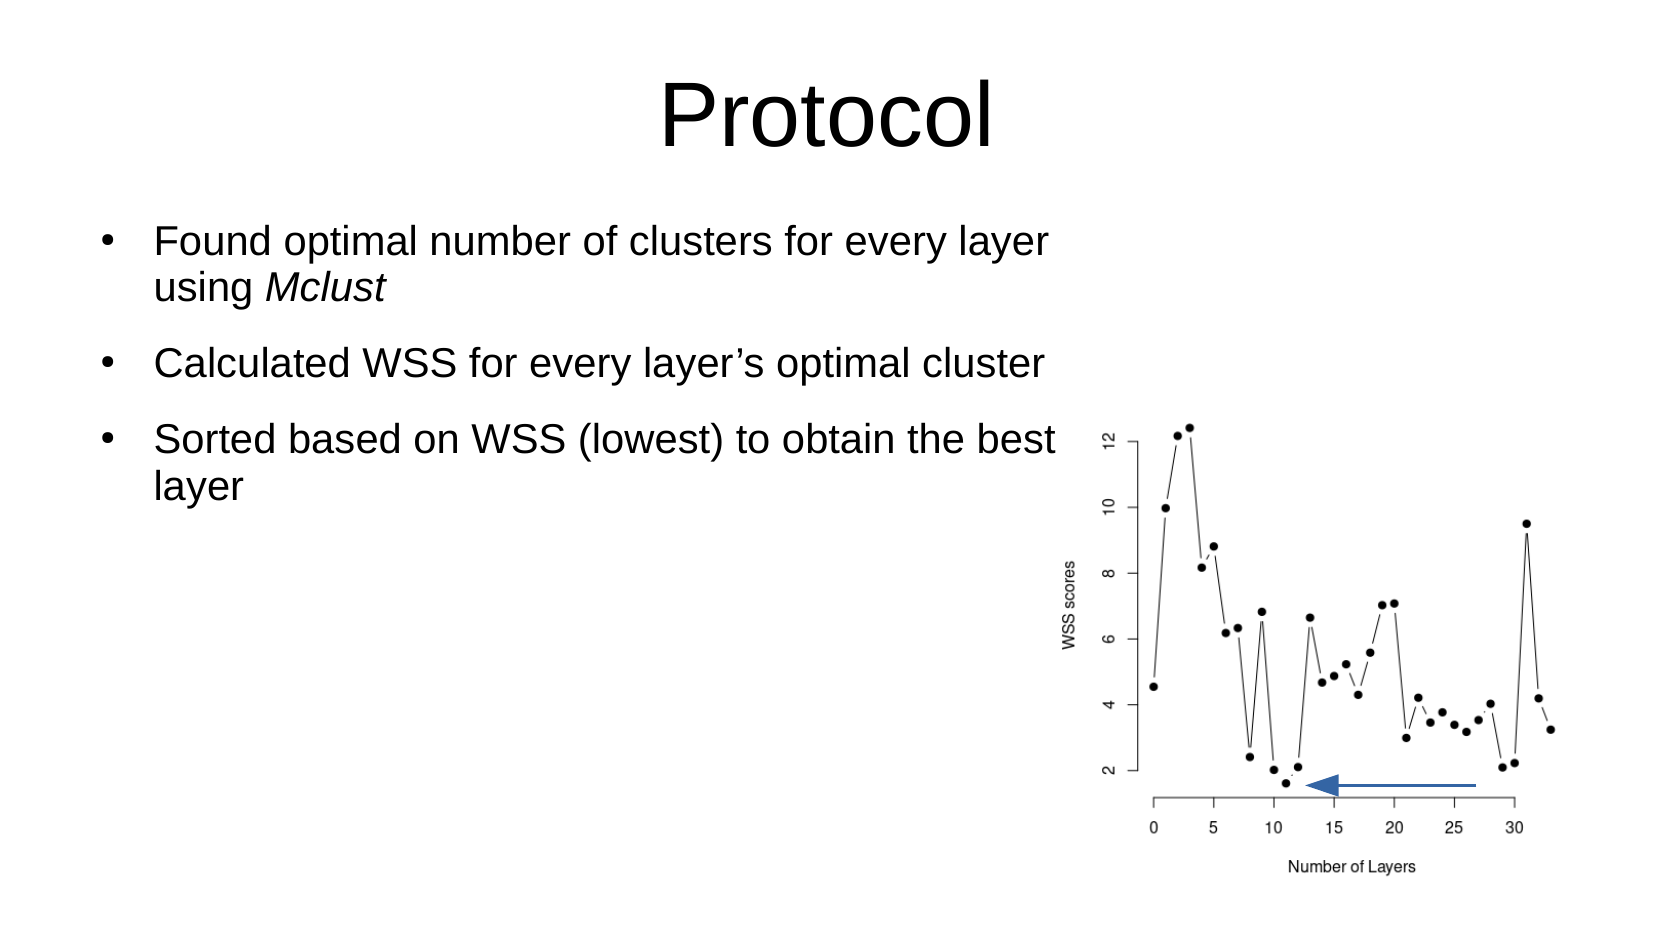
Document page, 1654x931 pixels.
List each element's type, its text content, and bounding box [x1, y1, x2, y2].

picture [1057, 333, 1608, 898]
title Protocol [82, 37, 1571, 193]
list Found optimal number of clusters for every layer using Mclust Calculated WSS for every layer’s optimal cluster Sorted based on WSS (lowest) to obtain the best layer [82, 217, 1158, 757]
